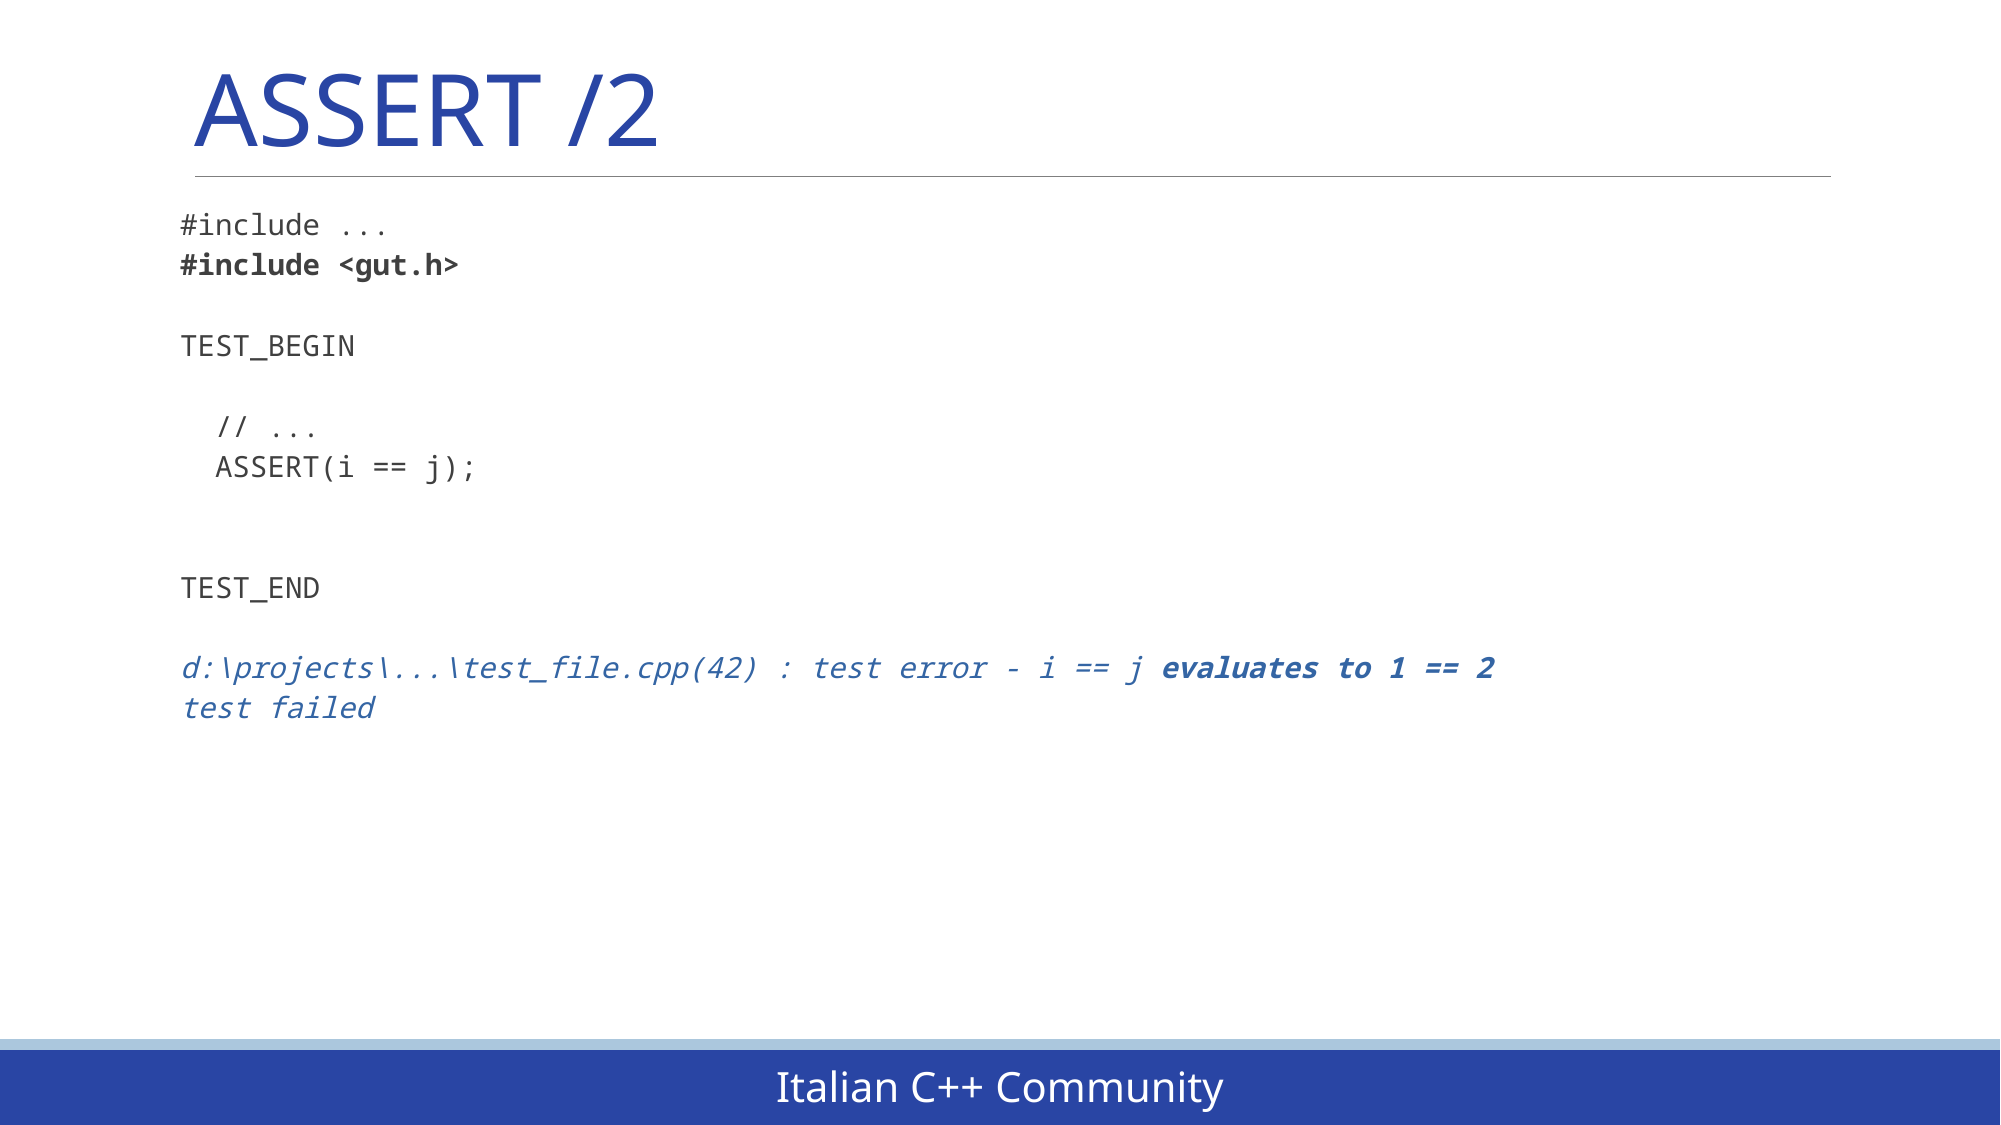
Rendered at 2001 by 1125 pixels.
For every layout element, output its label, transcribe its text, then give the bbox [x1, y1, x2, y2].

list #include ... #include <gut.h> TEST_BEGIN // ... ASSERT(i == j); TEST_END d:\projects\...\test_file.cpp(42) : test error - i == j evaluates to 1 == 2 test failed [179, 202, 1830, 1011]
title ASSERT /2 [179, 2, 1830, 175]
